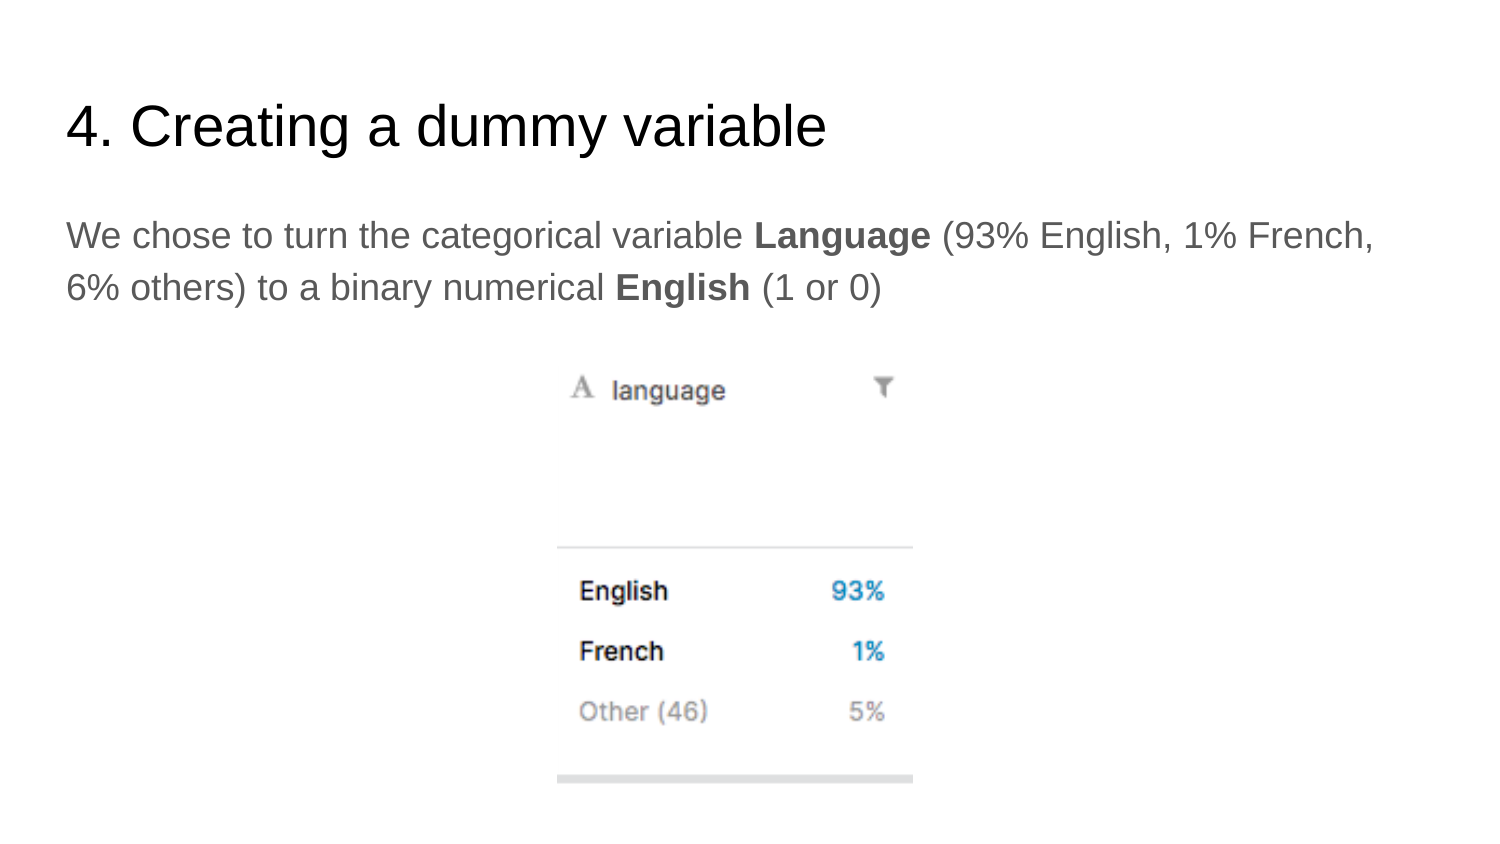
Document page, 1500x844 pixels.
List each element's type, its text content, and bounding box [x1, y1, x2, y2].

title 4. Creating a dummy variable [51, 72, 1449, 167]
picture [557, 366, 913, 786]
list We chose to turn the categorical variable Language (93% English, 1% French, 6% others) to a binary numerical English (1 or 0) [51, 189, 1449, 750]
